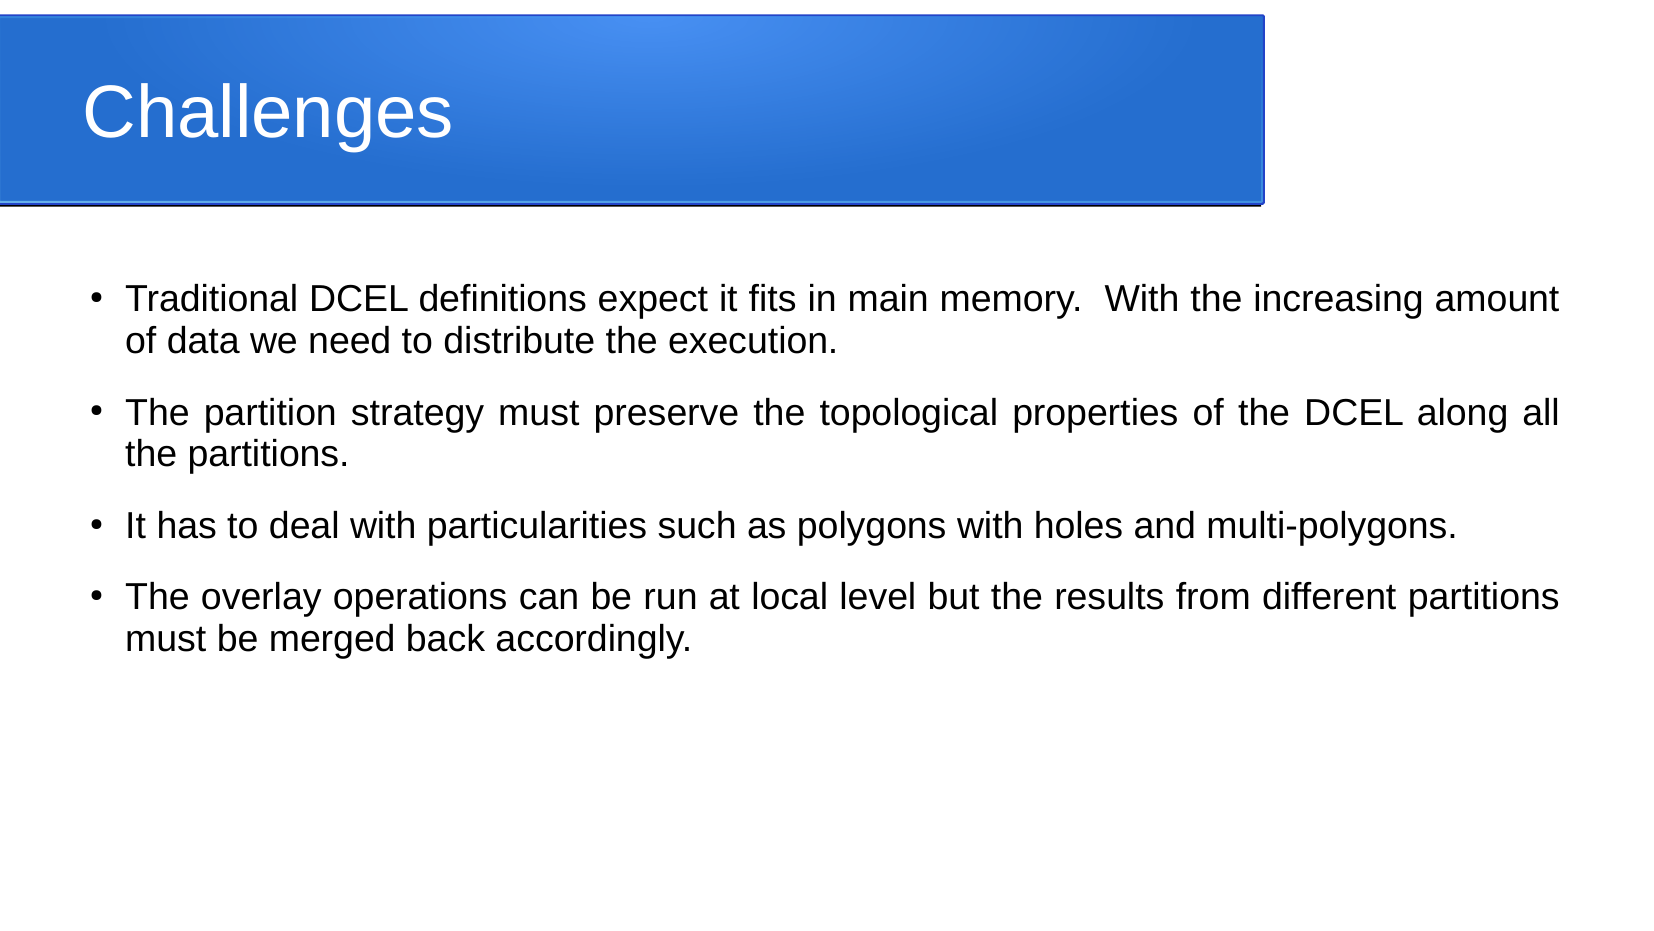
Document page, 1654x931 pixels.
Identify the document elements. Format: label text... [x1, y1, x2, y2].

title Challenges [82, 35, 1235, 189]
text_box Traditional DCEL definitions expect it fits in main memory. With the increasing amount of data we need to distribute the execution. The partition strategy must preserve the topological properties of the DCEL along all the partitions. It has to deal with particularities such as polygons with holes and multi-polygons. The overlay operations can be run at local level but the results from different partitions must be merged back accordingly. [75, 270, 1576, 668]
